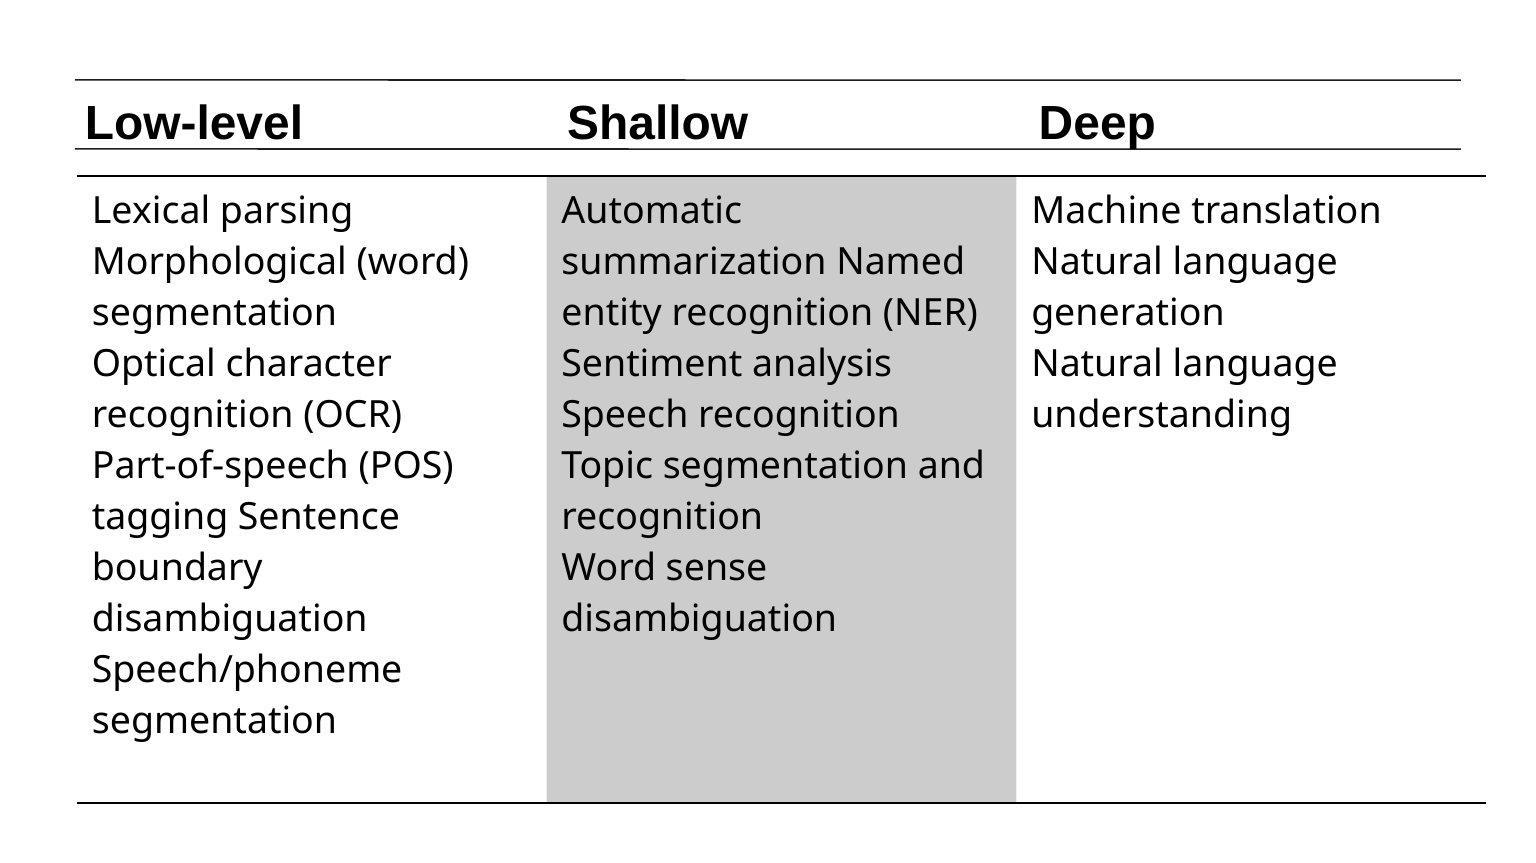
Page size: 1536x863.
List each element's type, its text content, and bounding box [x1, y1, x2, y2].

title Low-level Shallow Deep [76, 82, 1369, 146]
table_header Machine translation Natural language generation Natural language understanding [1016, 177, 1486, 802]
table_header Lexical parsing Morphological (word) segmentation Optical character recognition (OCR) Part-of-speech (POS) tagging Sentence boundary disambiguation Speech/phoneme segmentation [77, 177, 547, 802]
table_header Automatic summarization Named entity recognition (NER) Sentiment analysis Speech recognition Topic segmentation and recognition Word sense disambiguation [547, 177, 1016, 802]
